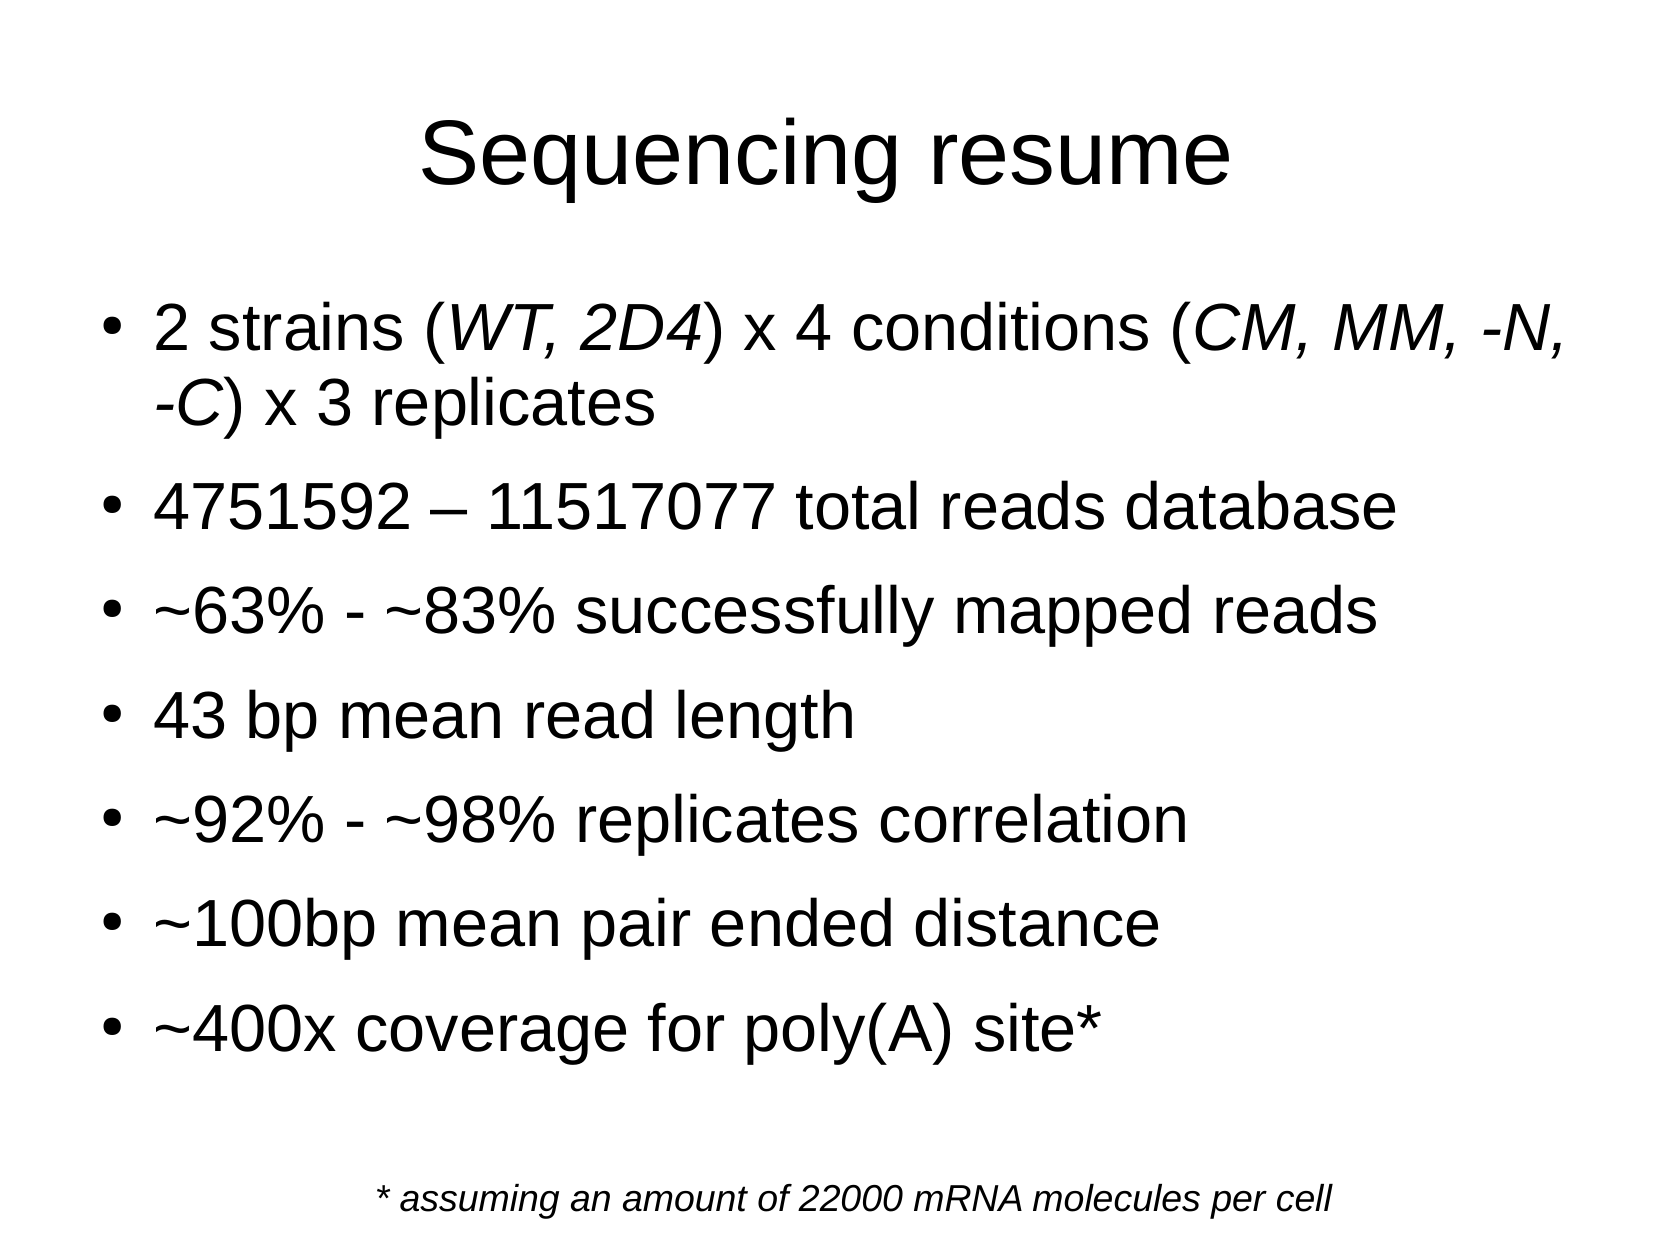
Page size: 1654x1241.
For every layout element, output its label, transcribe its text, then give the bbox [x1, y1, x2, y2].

list 2 strains (WT, 2D4) x 4 conditions (CM, MM, -N, -C) x 3 replicates 4751592 – 11517077 total reads database ~63% - ~83% successfully mapped reads 43 bp mean read length ~92% - ~98% replicates correlation ~100bp mean pair ended distance ~400x coverage for poly(A) site* [82, 290, 1571, 1081]
title Sequencing resume [82, 49, 1571, 257]
text_box * assuming an amount of 22000 mRNA molecules per cell [360, 1170, 1347, 1227]
